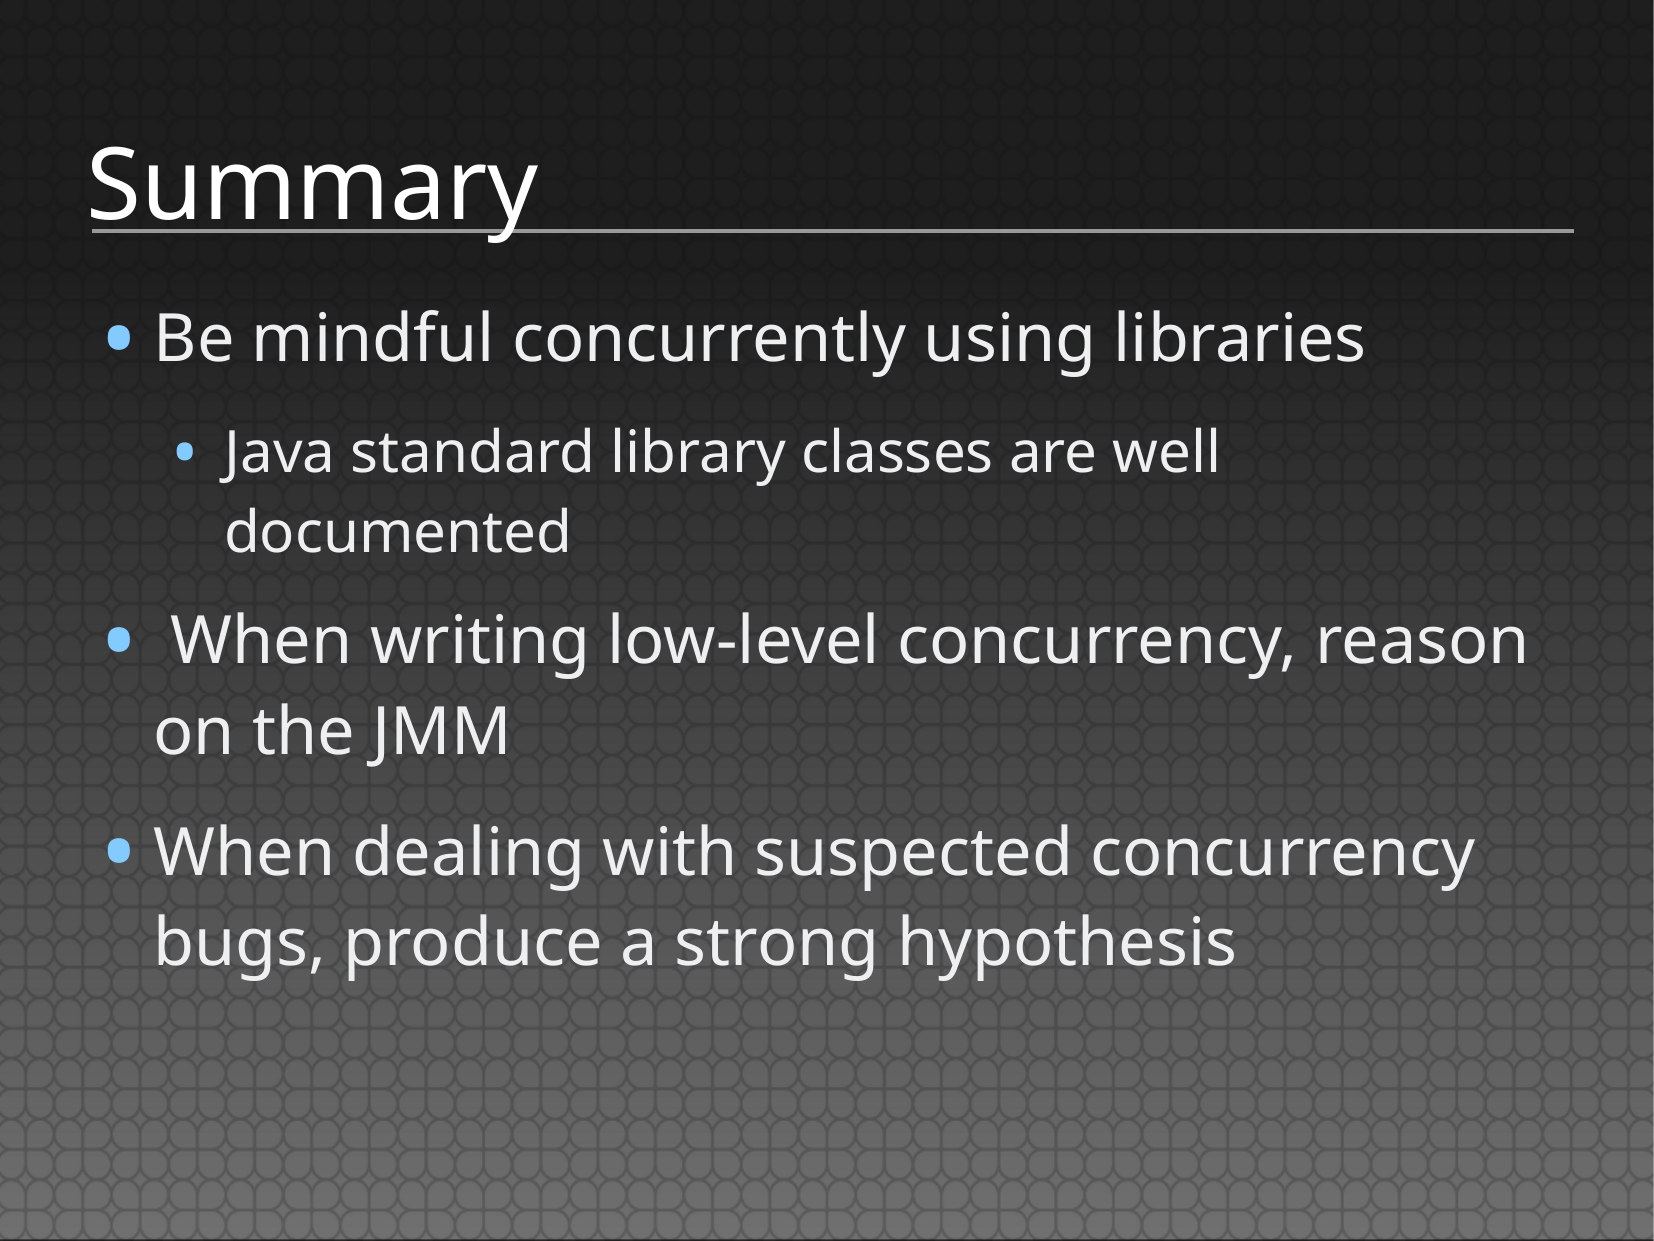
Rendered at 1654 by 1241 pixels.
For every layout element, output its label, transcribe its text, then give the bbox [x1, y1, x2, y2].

list Be mindful concurrently using libraries Java standard library classes are well documented When writing low-level concurrency, reason on the JMM When dealing with suspected concurrency bugs, produce a strong hypothesis [82, 290, 1571, 1094]
picture [0, 0, 1654, 1241]
title Summary [86, 84, 1576, 277]
